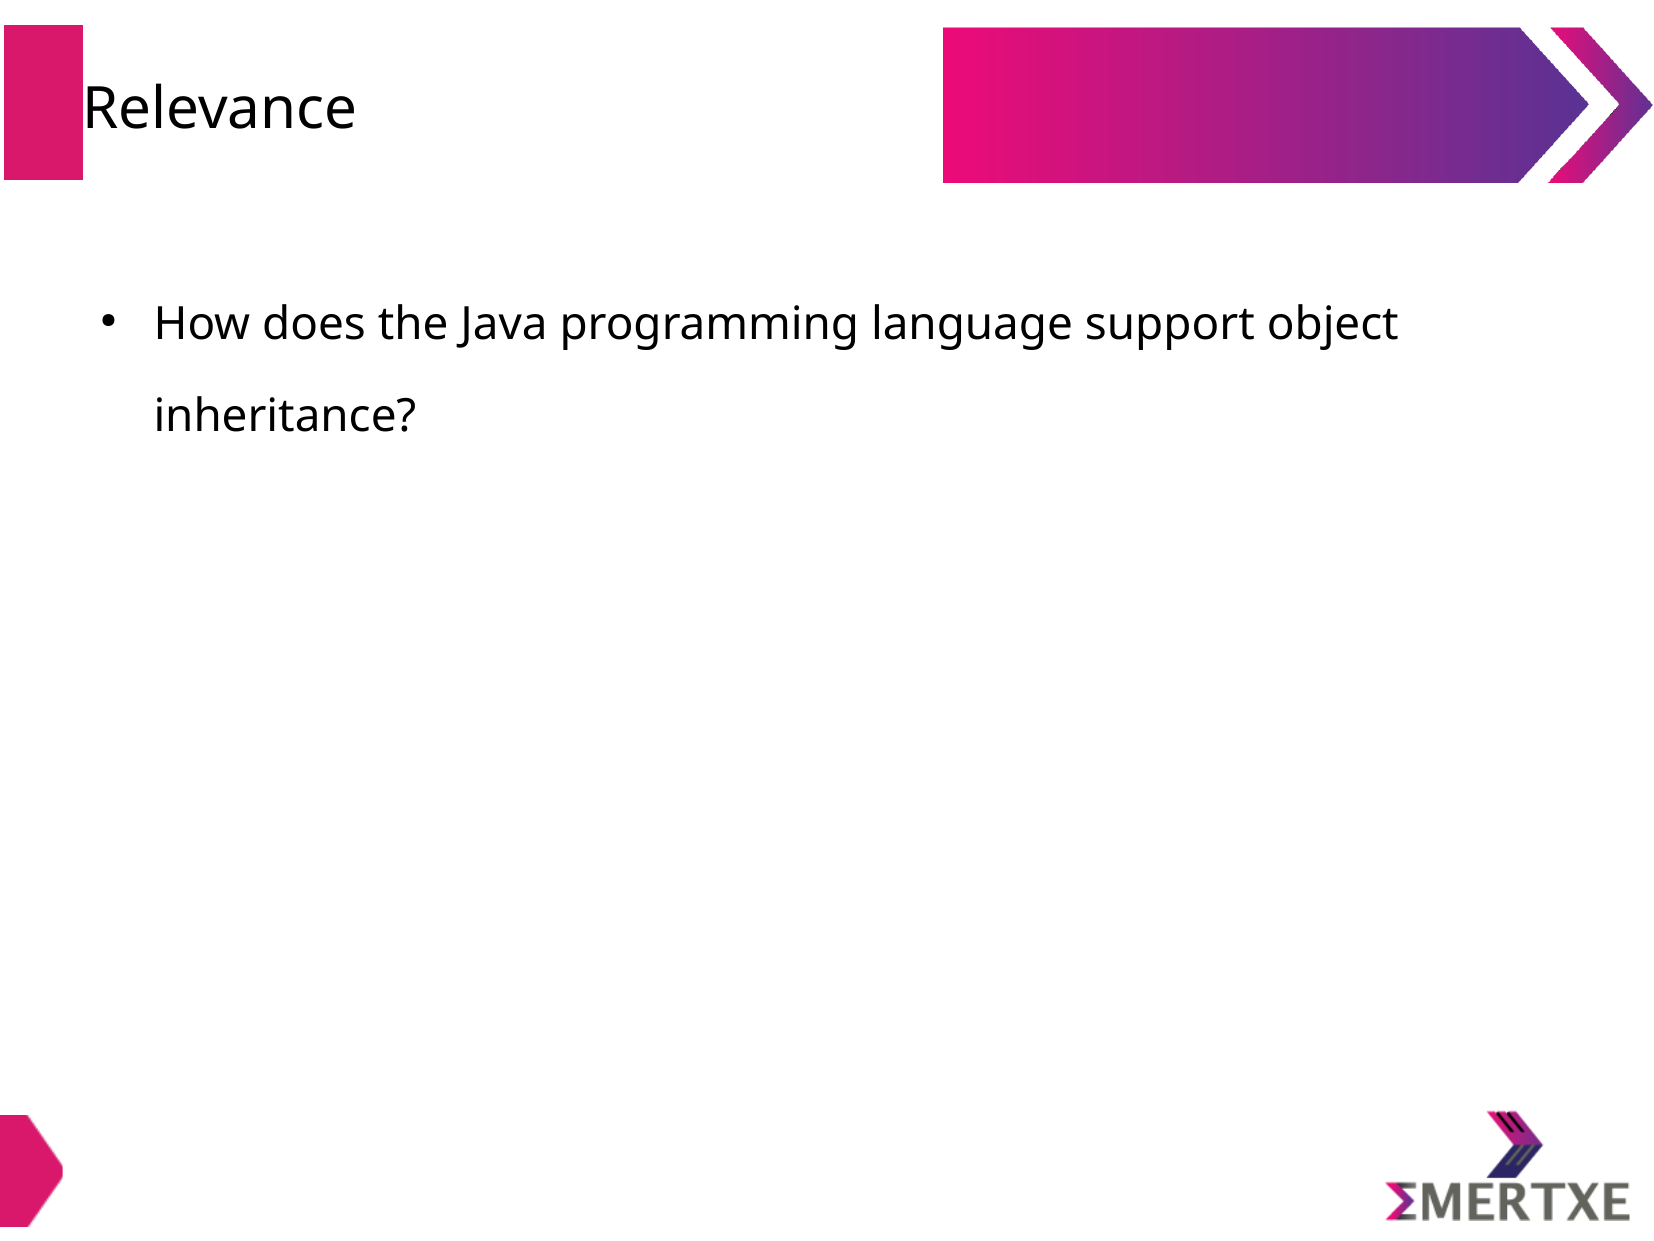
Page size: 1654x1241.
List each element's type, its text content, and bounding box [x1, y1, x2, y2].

list How does the Java programming language support object inheritance? [82, 290, 1571, 1010]
picture [1385, 1107, 1631, 1221]
title Relevance [82, 2, 1571, 210]
picture [1571, 27, 1653, 183]
